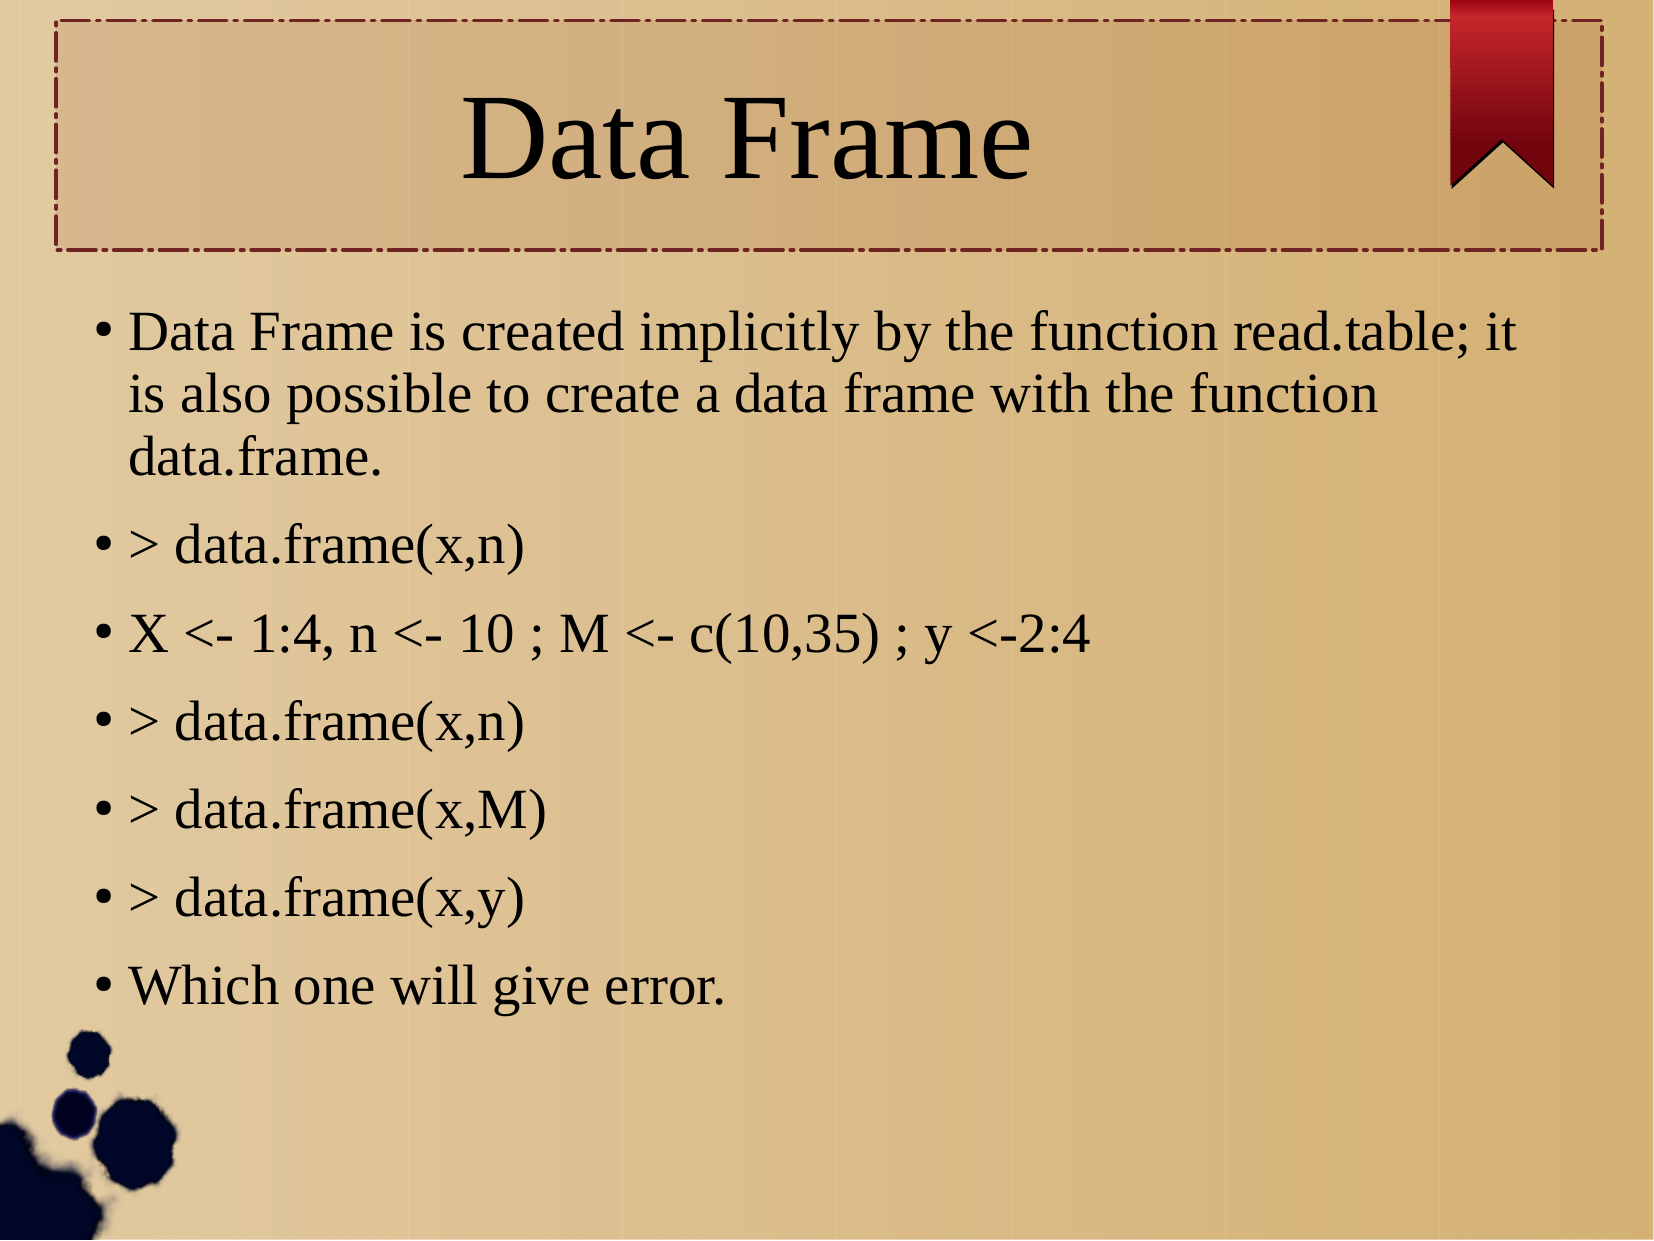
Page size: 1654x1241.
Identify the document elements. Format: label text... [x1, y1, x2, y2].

list Data Frame is created implicitly by the function read.table; it is also possible to create a data frame with the function data.frame. > data.frame(x,n) X <- 1:4, n <- 10 ; M <- c(10,35) ; y <-2:4 > data.frame(x,n) > data.frame(x,M) > data.frame(x,y) Which one will give error. [82, 299, 1571, 1019]
title Data Frame [82, 47, 1412, 229]
